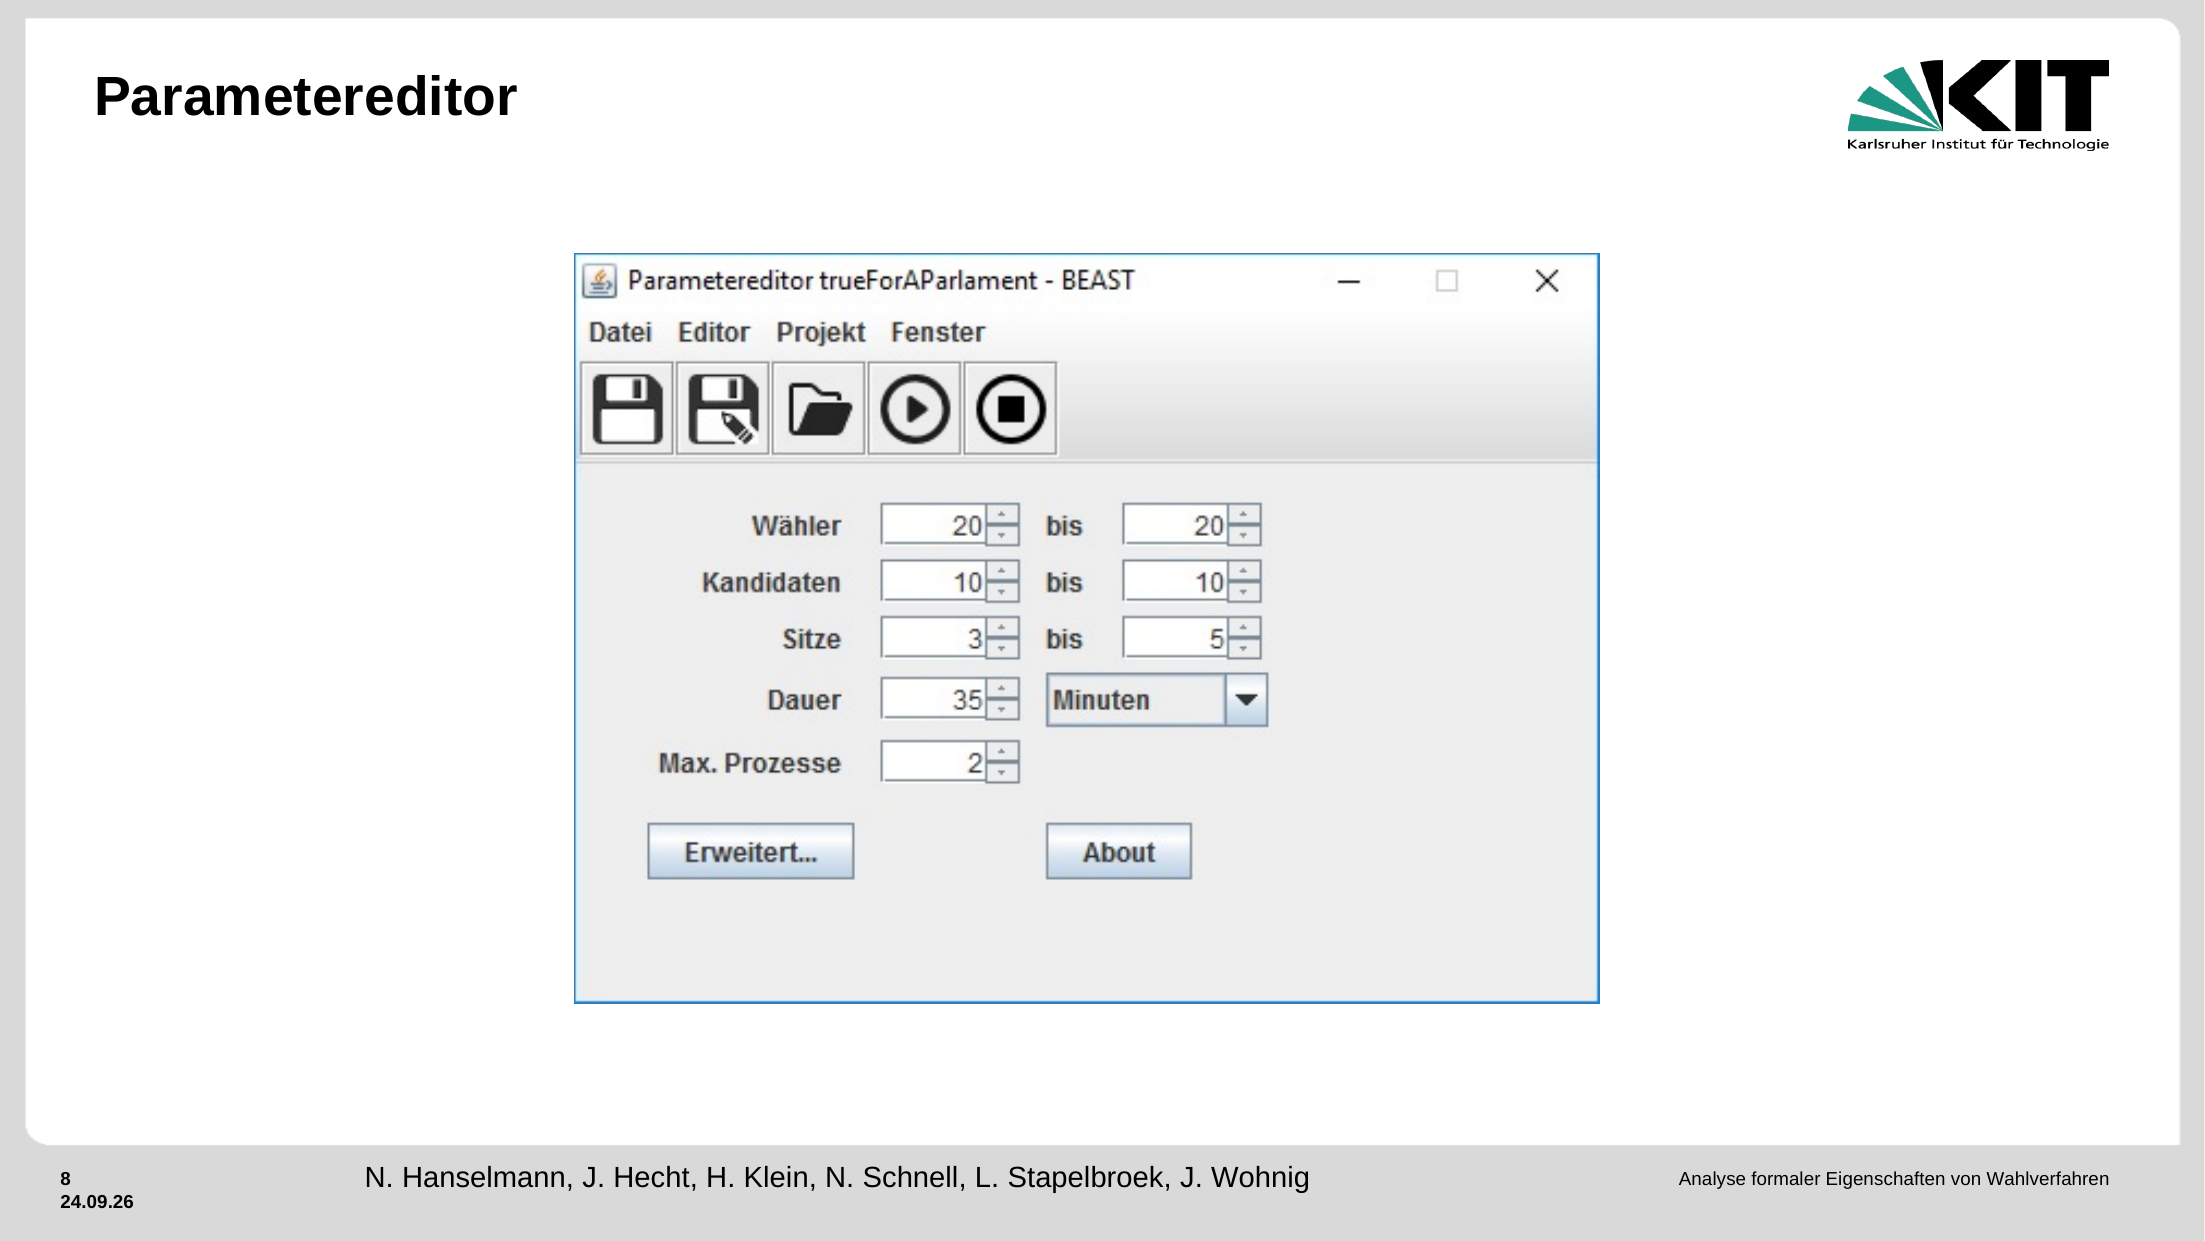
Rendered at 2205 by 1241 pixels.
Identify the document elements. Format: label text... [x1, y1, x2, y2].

picture [0, 0, 2205, 1241]
title Parametereditor [94, 60, 1761, 162]
